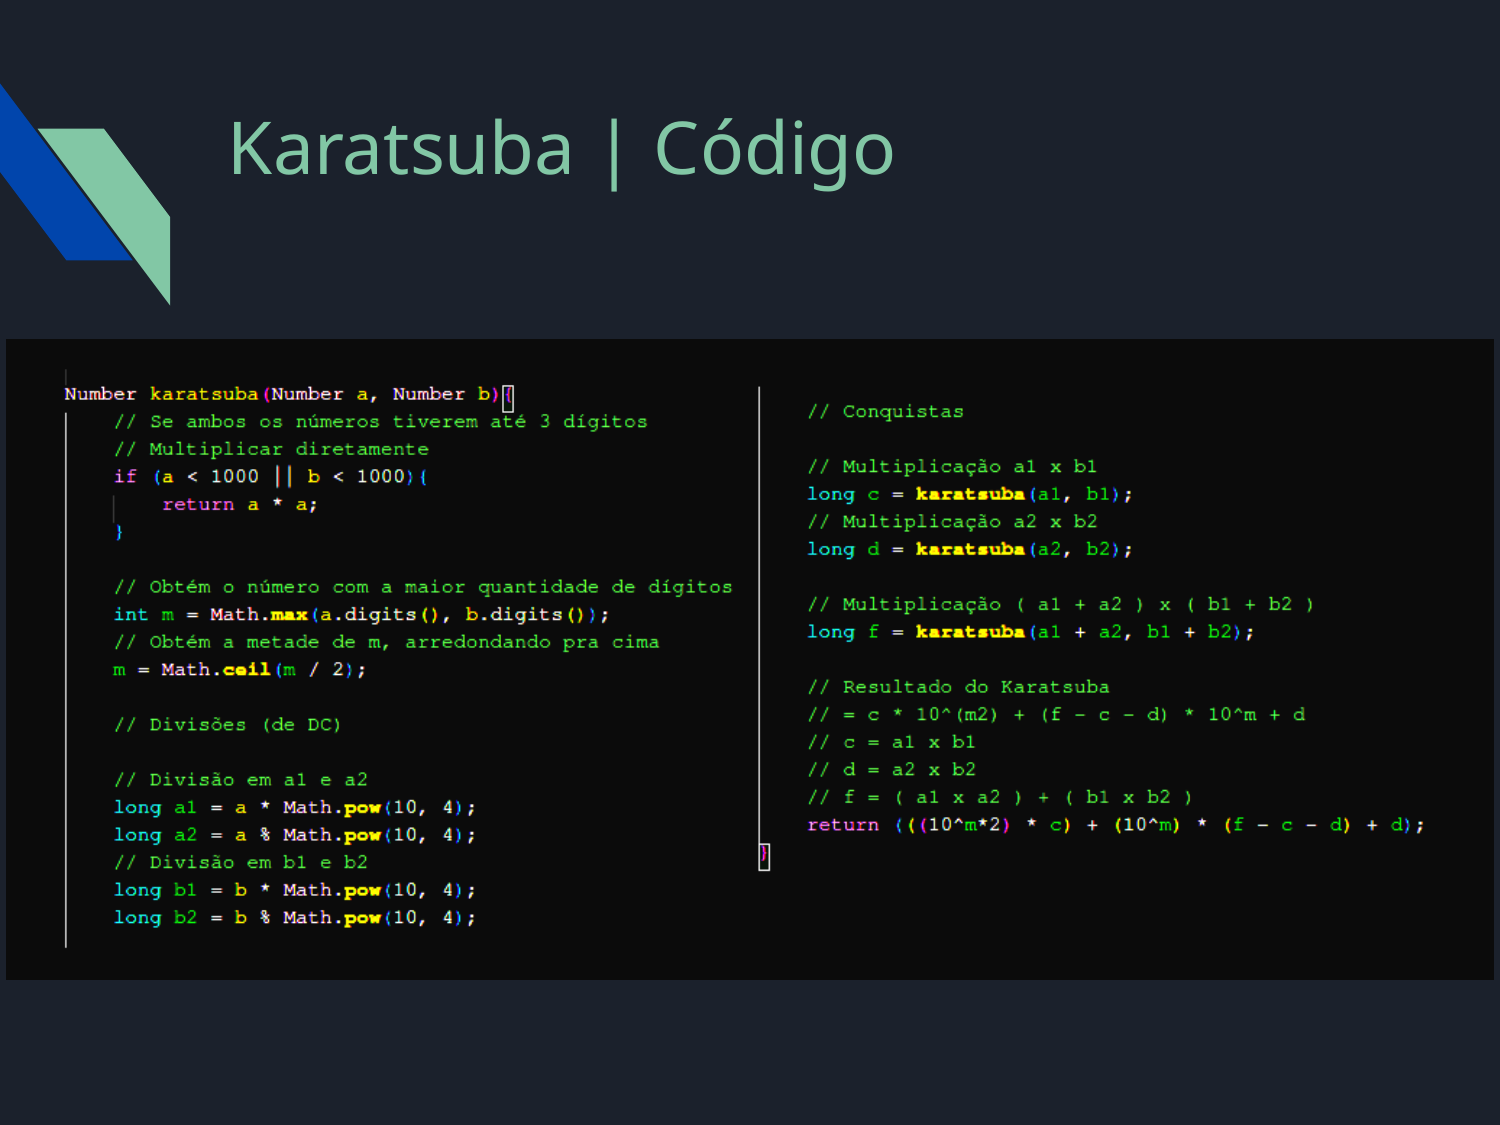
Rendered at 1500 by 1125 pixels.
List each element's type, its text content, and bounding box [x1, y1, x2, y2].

picture [6, 339, 1494, 980]
title Karatsuba | Código [212, 86, 1368, 287]
